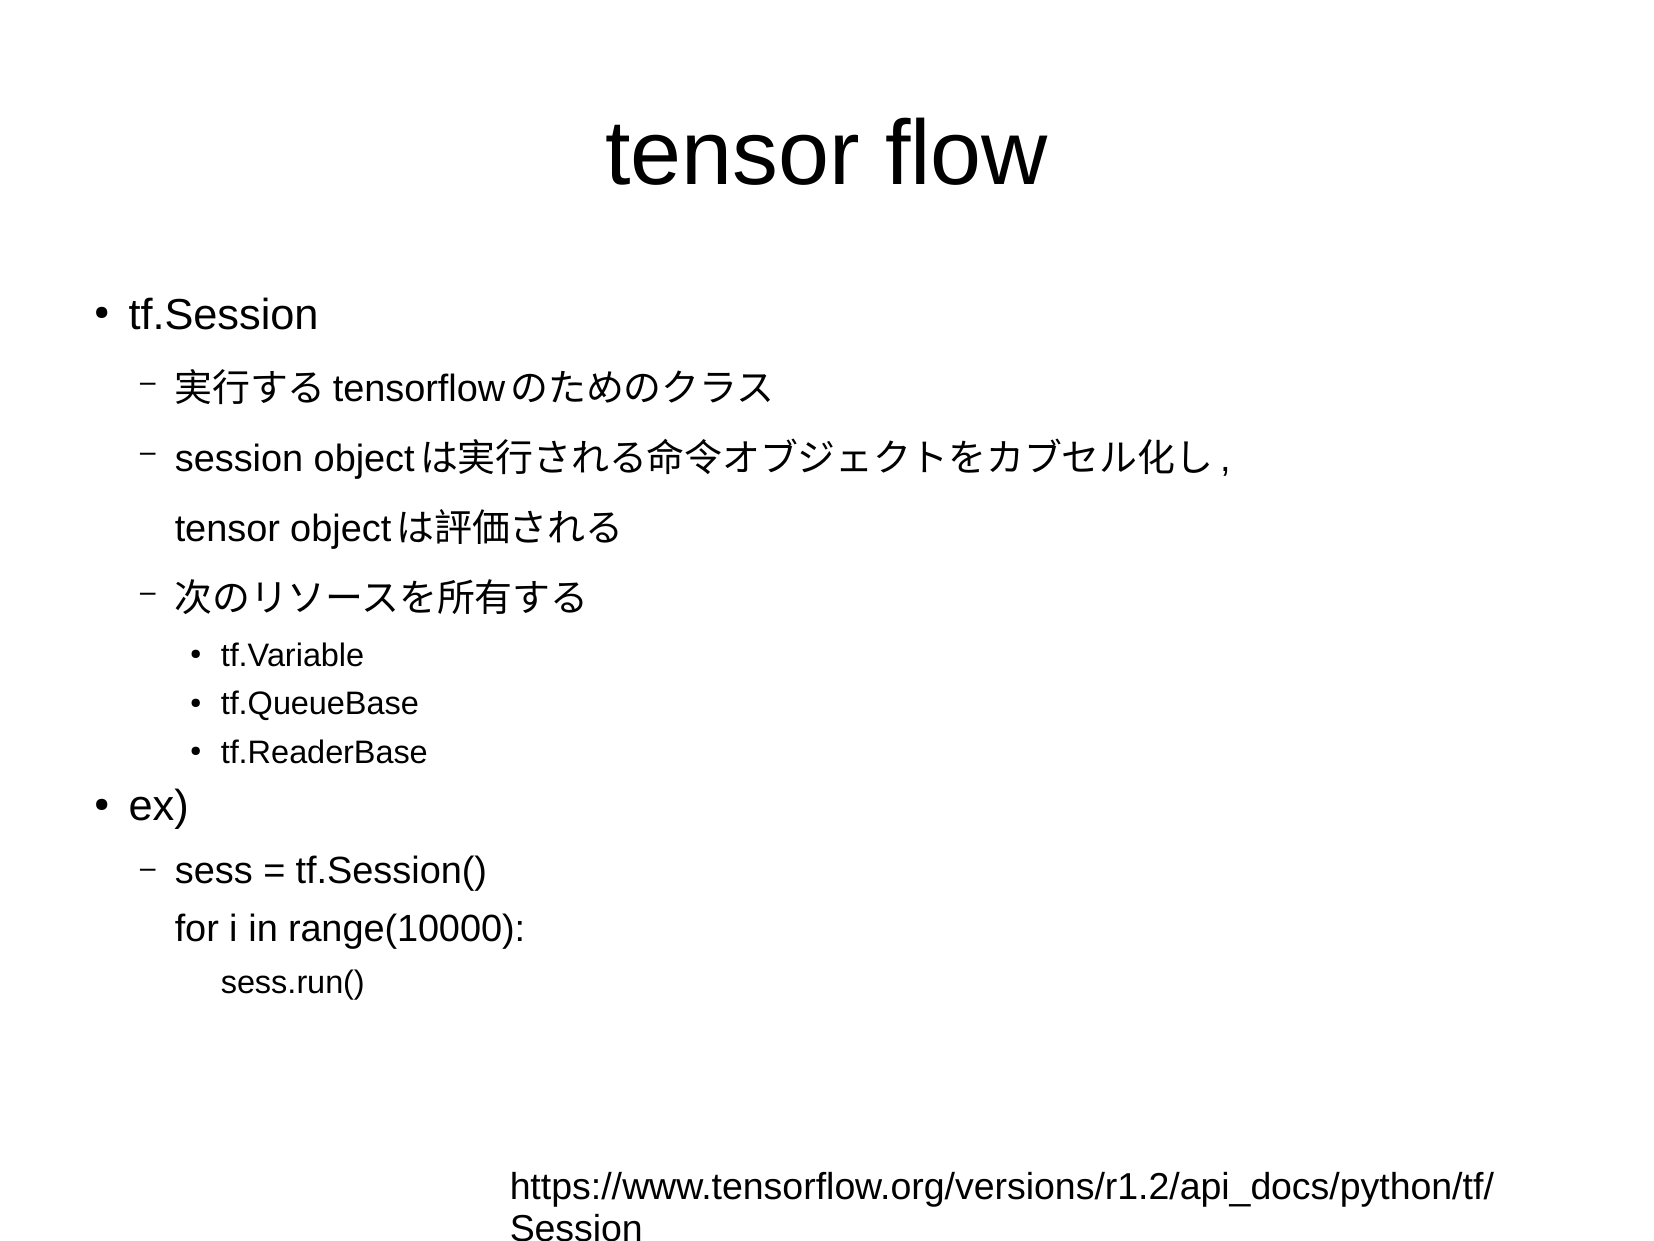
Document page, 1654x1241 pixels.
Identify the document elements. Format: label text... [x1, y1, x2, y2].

list tf.Session 実行するtensorflowのためのクラス session objectは実行される命令オブジェクトをカブセル化し, tensor objectは評価される 次のリソースを所有する tf.Variable tf.QueueBase tf.ReaderBase ex) sess = tf.Session() for i in range(10000): sess.run() [82, 290, 1571, 1010]
text_box https://www.tensorflow.org/versions/r1.2/api_docs/python/tf/Session [495, 1158, 1642, 1216]
title tensor flow [82, 49, 1571, 257]
